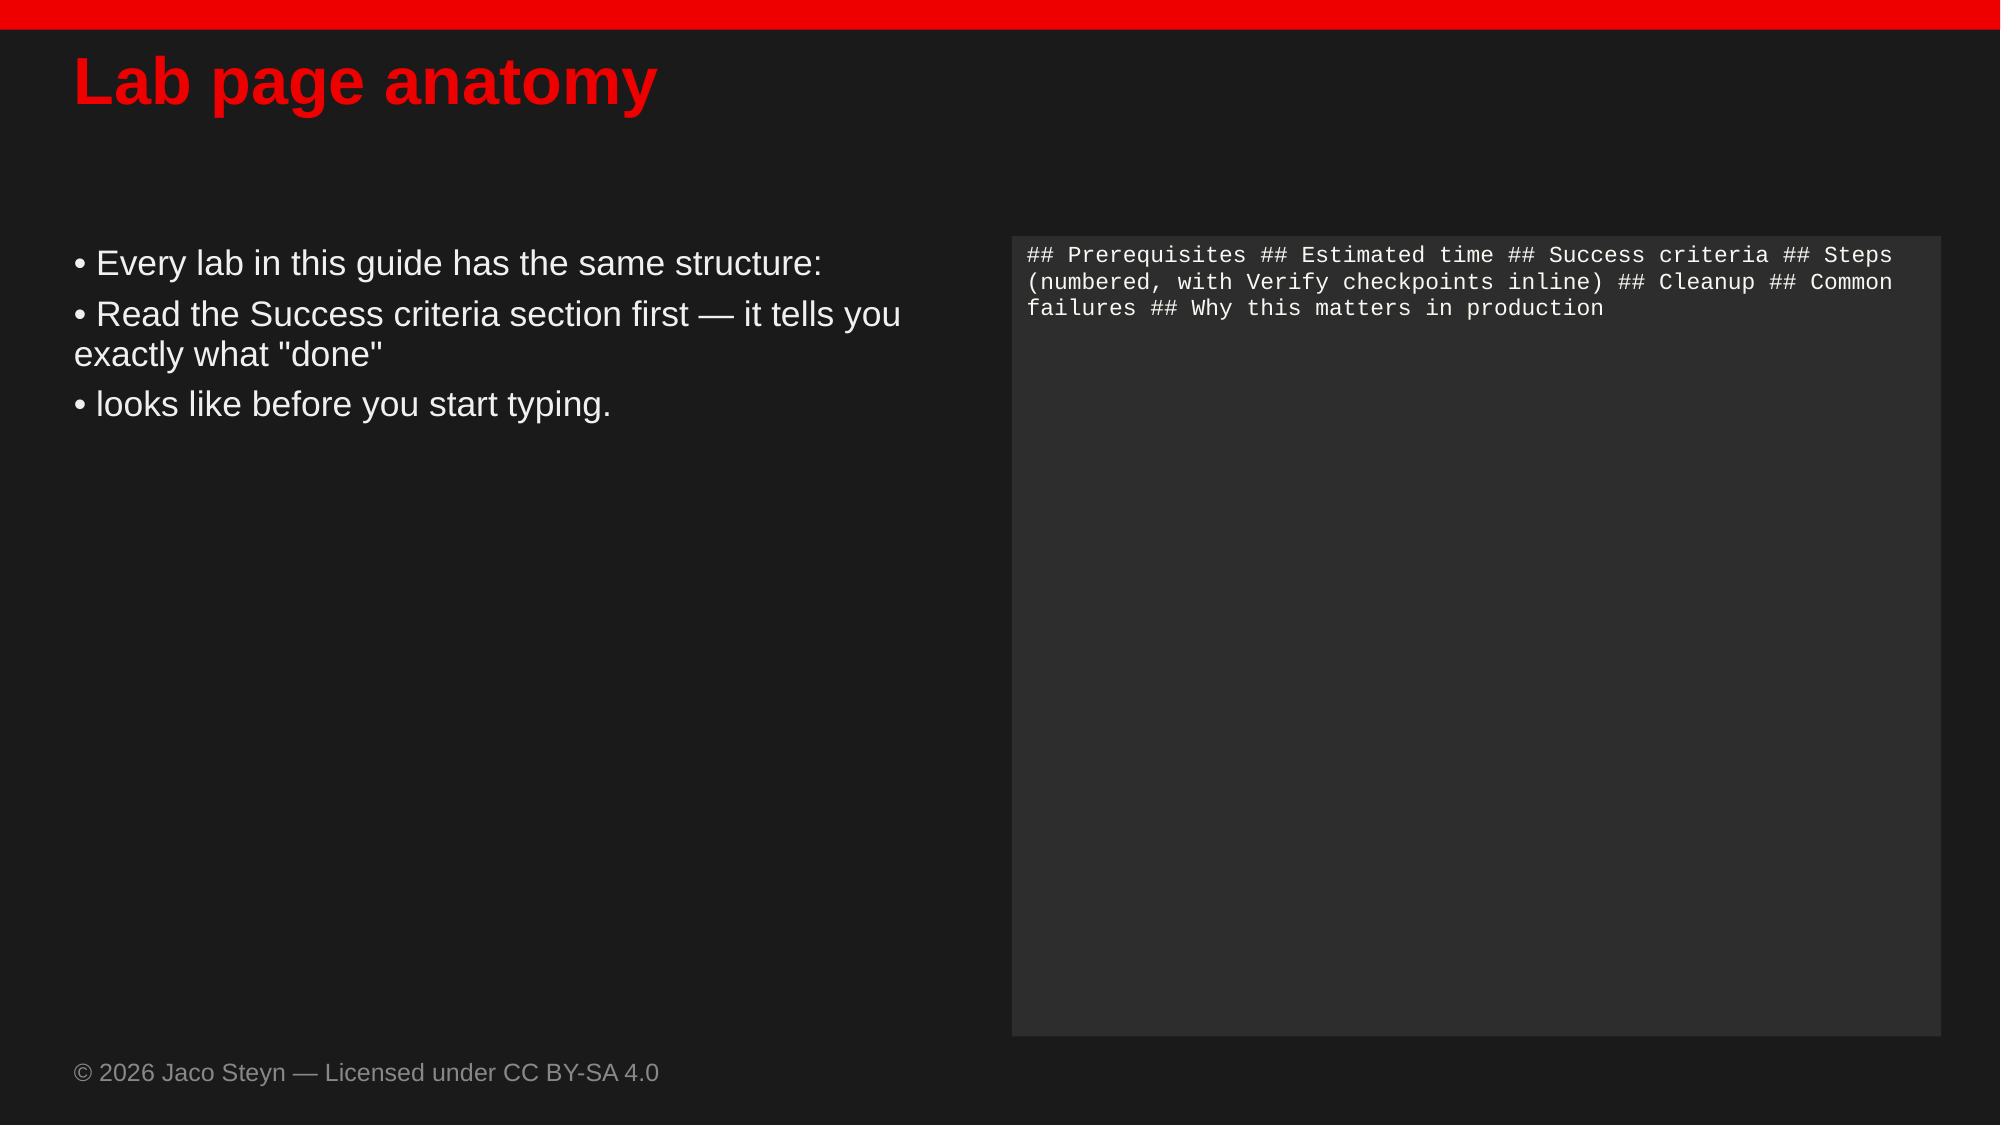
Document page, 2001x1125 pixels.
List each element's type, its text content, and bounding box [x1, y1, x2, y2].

text_box © 2026 Jaco Steyn — Licensed under CC BY-SA 4.0 [59, 1051, 1942, 1093]
text_box • Every lab in this guide has the same structure: • Read the Success criteria section first — it tells you exactly what "done" • looks like before you start typing. [59, 236, 989, 1037]
text_box [0, 0, 2001, 30]
text_box ## Prerequisites ## Estimated time ## Success criteria ## Steps (numbered, with Verify checkpoints inline) ## Cleanup ## Common failures ## Why this matters in production [1011, 236, 1942, 1037]
text_box Lab page anatomy [59, 36, 1942, 208]
